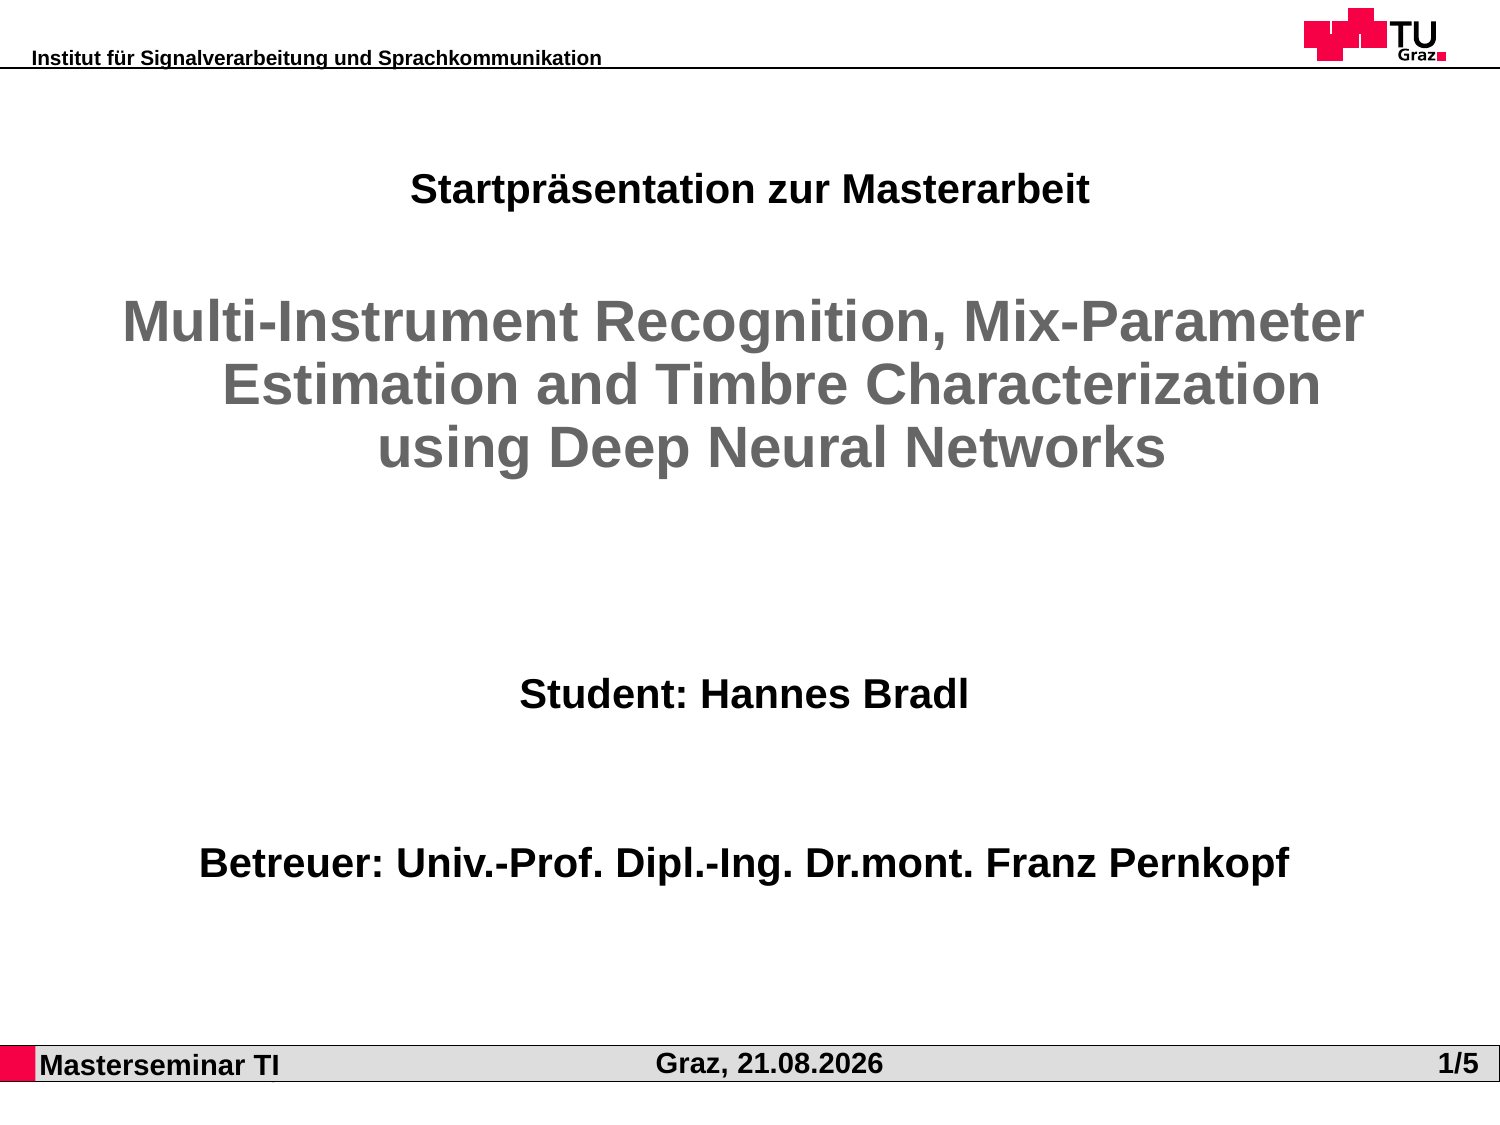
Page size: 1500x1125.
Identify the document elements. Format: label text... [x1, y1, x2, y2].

title Startpräsentation zur Masterarbeit [75, 154, 1425, 331]
list Multi-Instrument Recognition, Mix-Parameter Estimation and Timbre Characterization using Deep Neural Networks Student: Hannes Bradl Betreuer: Univ.-Prof. Dipl.-Ing. Dr.mont. Franz Pernkopf [106, 283, 1382, 803]
